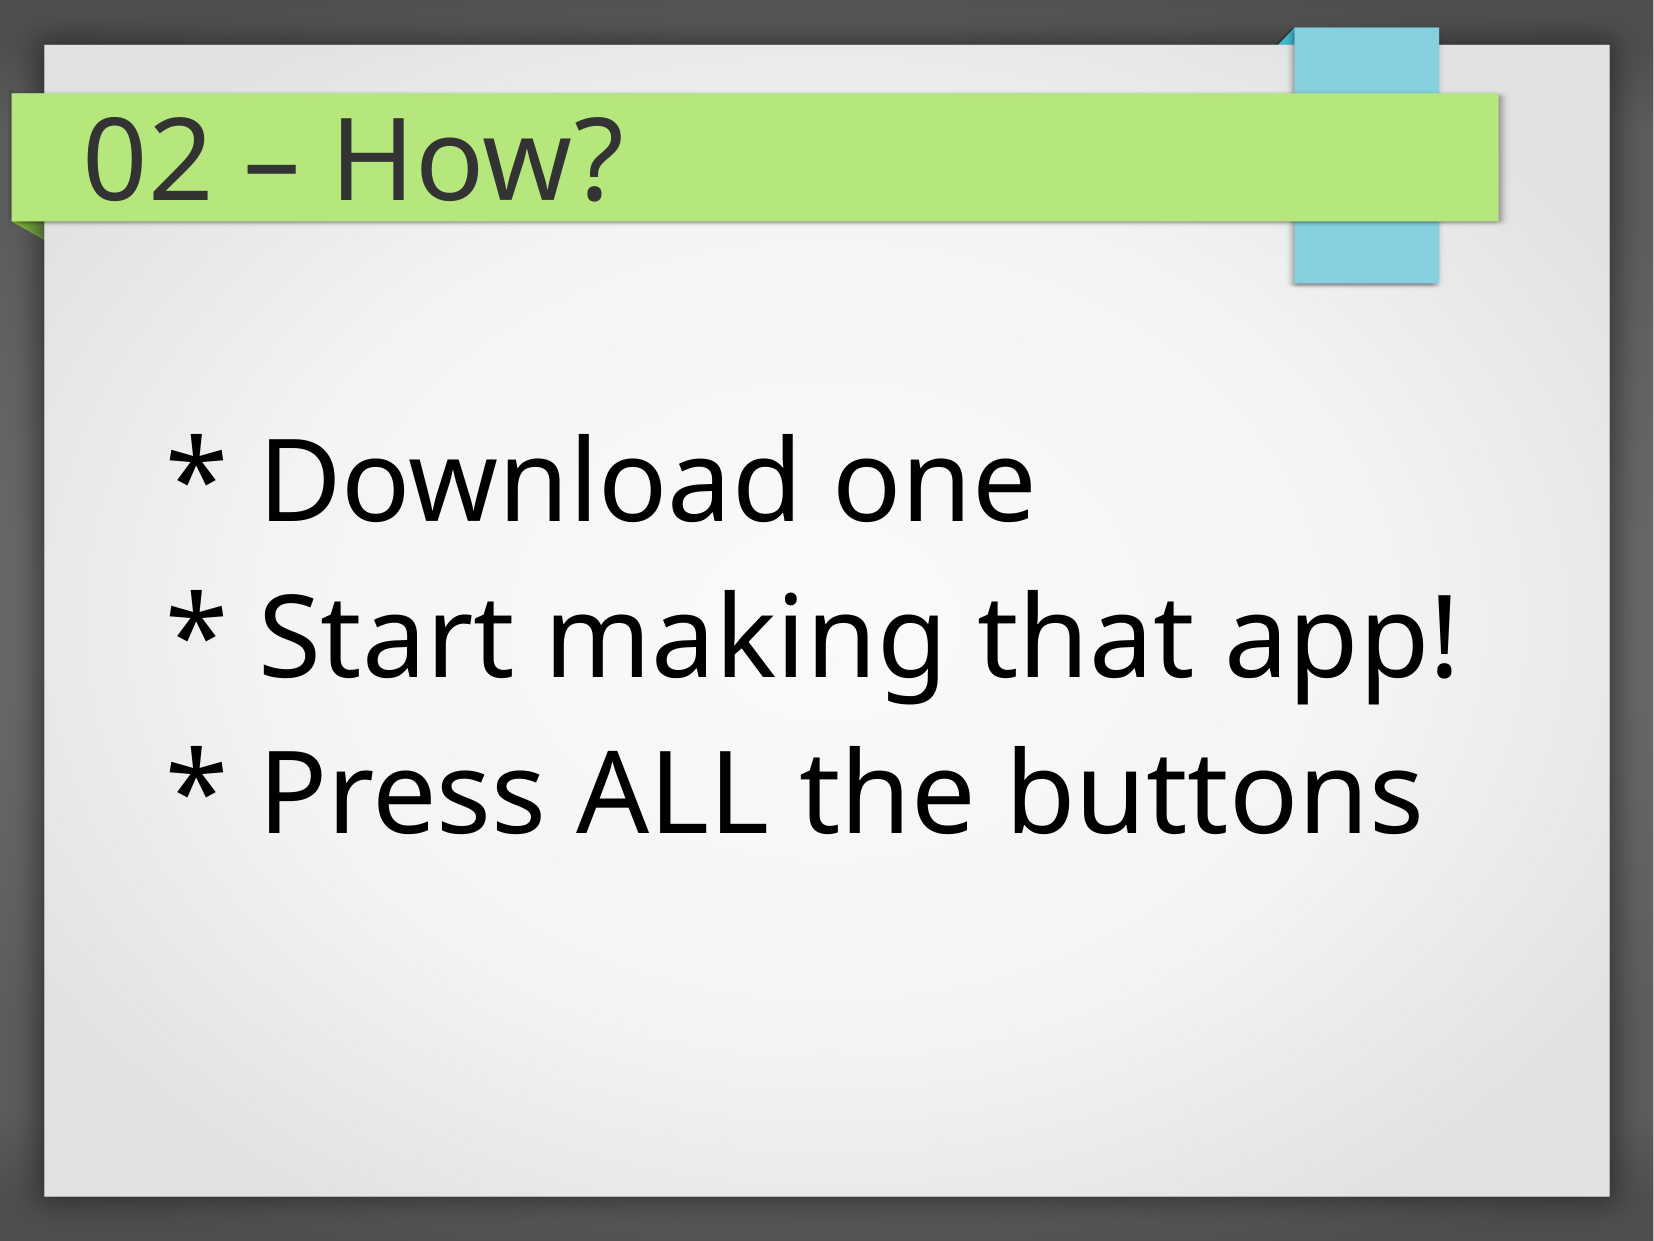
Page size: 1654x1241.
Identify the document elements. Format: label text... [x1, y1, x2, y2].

picture [0, 0, 1654, 1241]
title 02 – How? [82, 102, 1465, 209]
subtitle * Download one * Start making that app! * Press ALL the buttons [165, 243, 1538, 1189]
